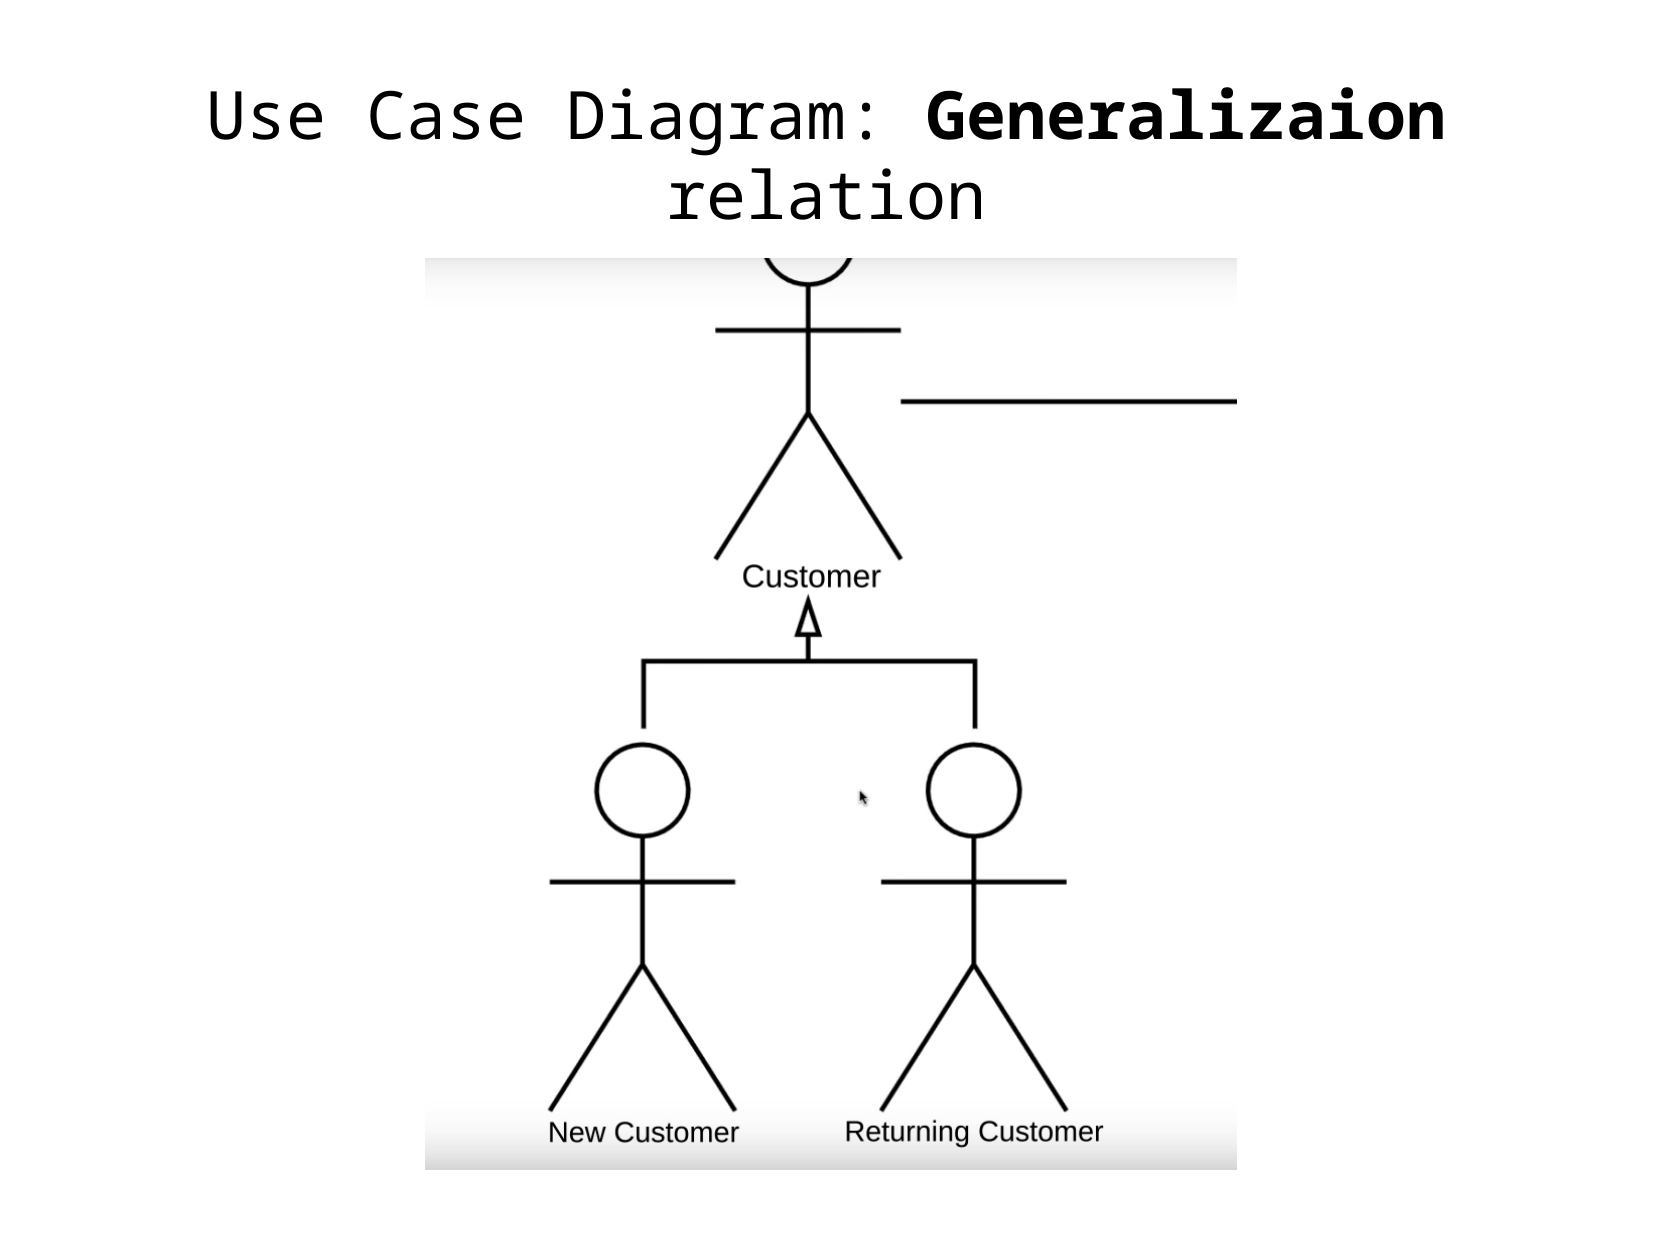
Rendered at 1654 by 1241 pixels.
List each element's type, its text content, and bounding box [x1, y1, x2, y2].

picture [425, 258, 1237, 1170]
title Use Case Diagram: Generalizaion relation [35, 49, 1619, 257]
